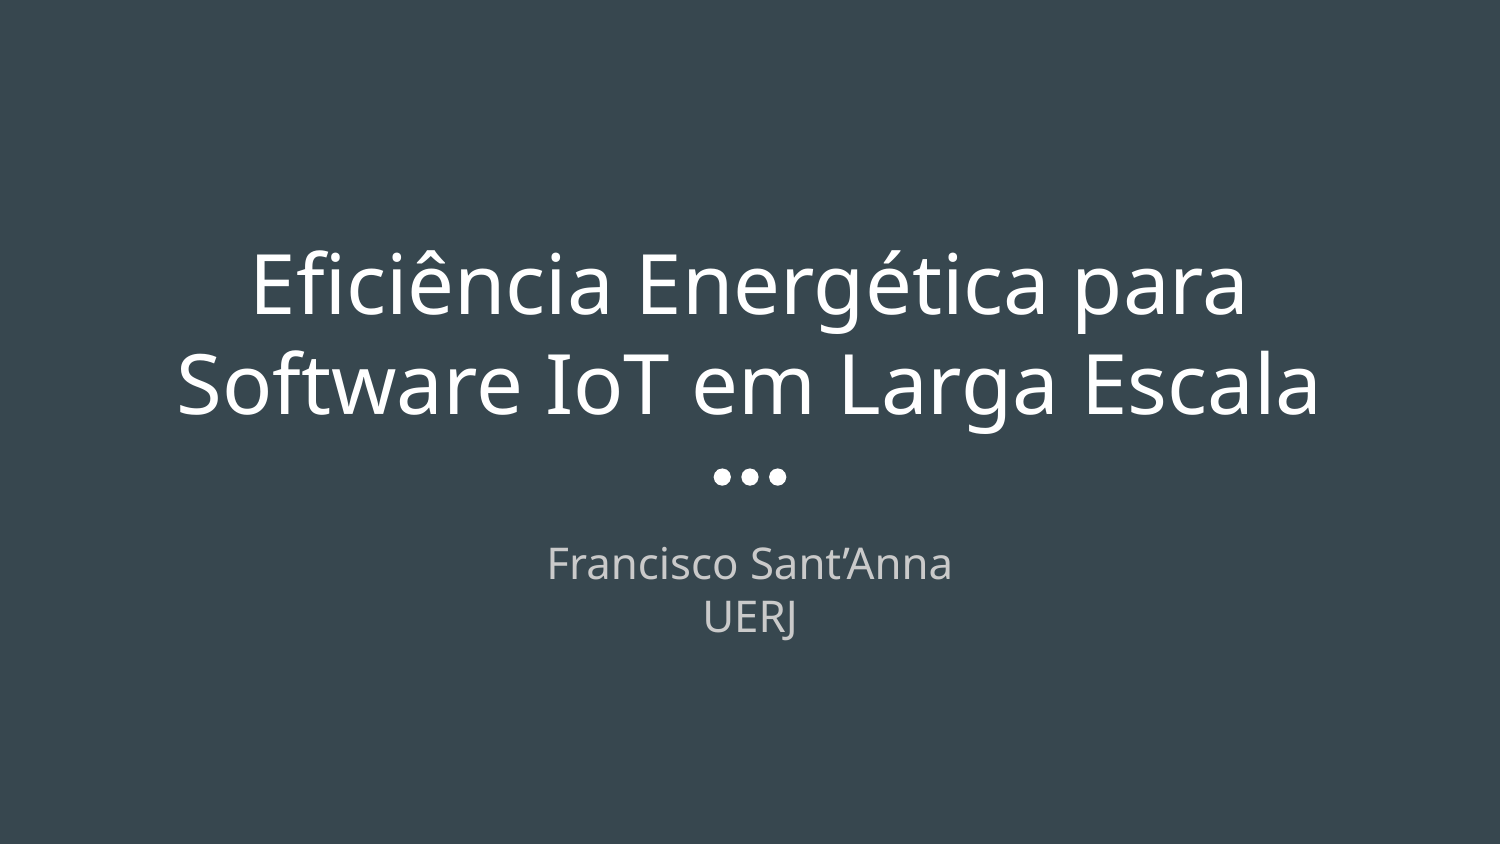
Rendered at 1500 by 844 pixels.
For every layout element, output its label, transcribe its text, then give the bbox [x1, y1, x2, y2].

subtitle Francisco Sant’Anna UERJ [110, 520, 1390, 651]
title Eficiência Energética para Software IoT em Larga Escala [110, 162, 1390, 447]
